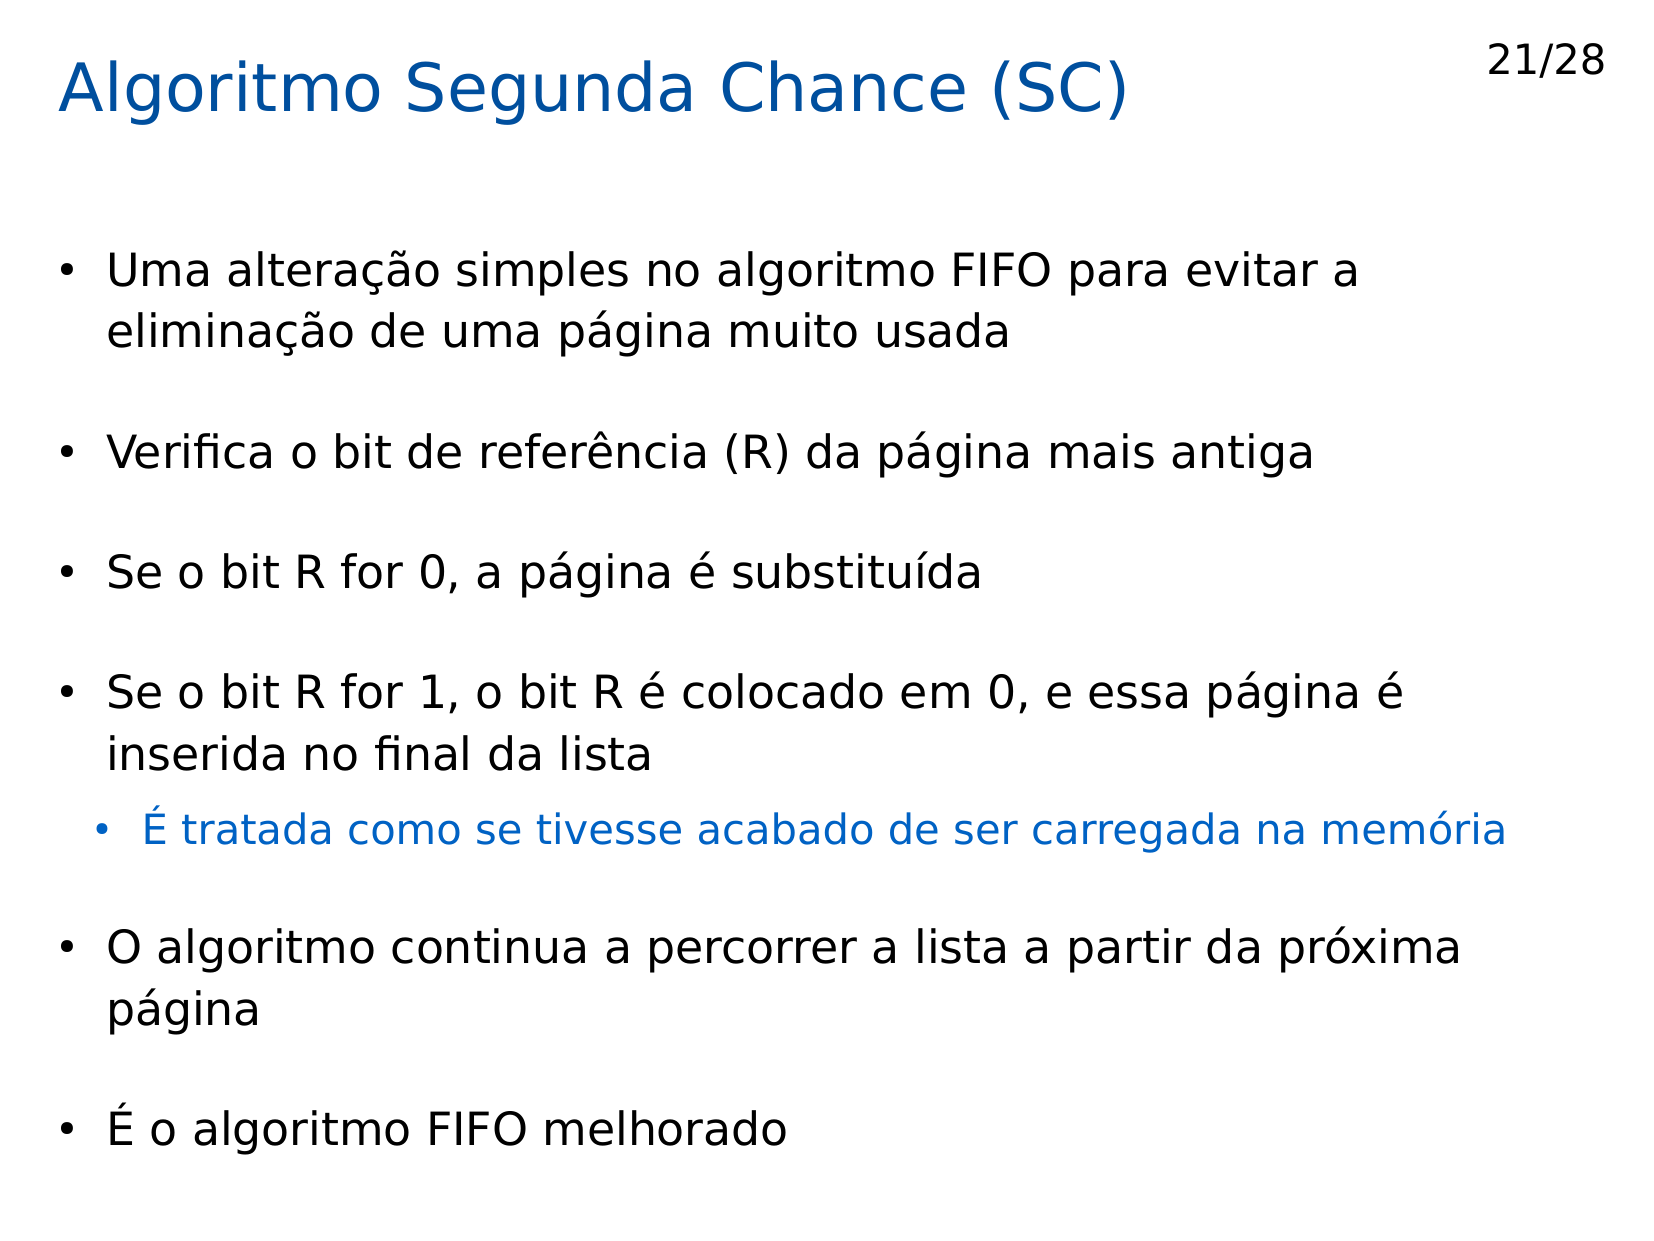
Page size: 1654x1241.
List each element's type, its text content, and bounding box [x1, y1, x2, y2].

title Algoritmo Segunda Chance (SC) [59, 29, 1506, 148]
list Uma alteração simples no algoritmo FIFO para evitar a eliminação de uma página muito usada Verifica o bit de referência (R) da página mais antiga Se o bit R for 0, a página é substituída Se o bit R for 1, o bit R é colocado em 0, e essa página é inserida no final da lista É tratada como se tivesse acabado de ser carregada na memória O algoritmo continua a percorrer a lista a partir da próxima página É o algoritmo FIFO melhorado [59, 236, 1595, 1211]
